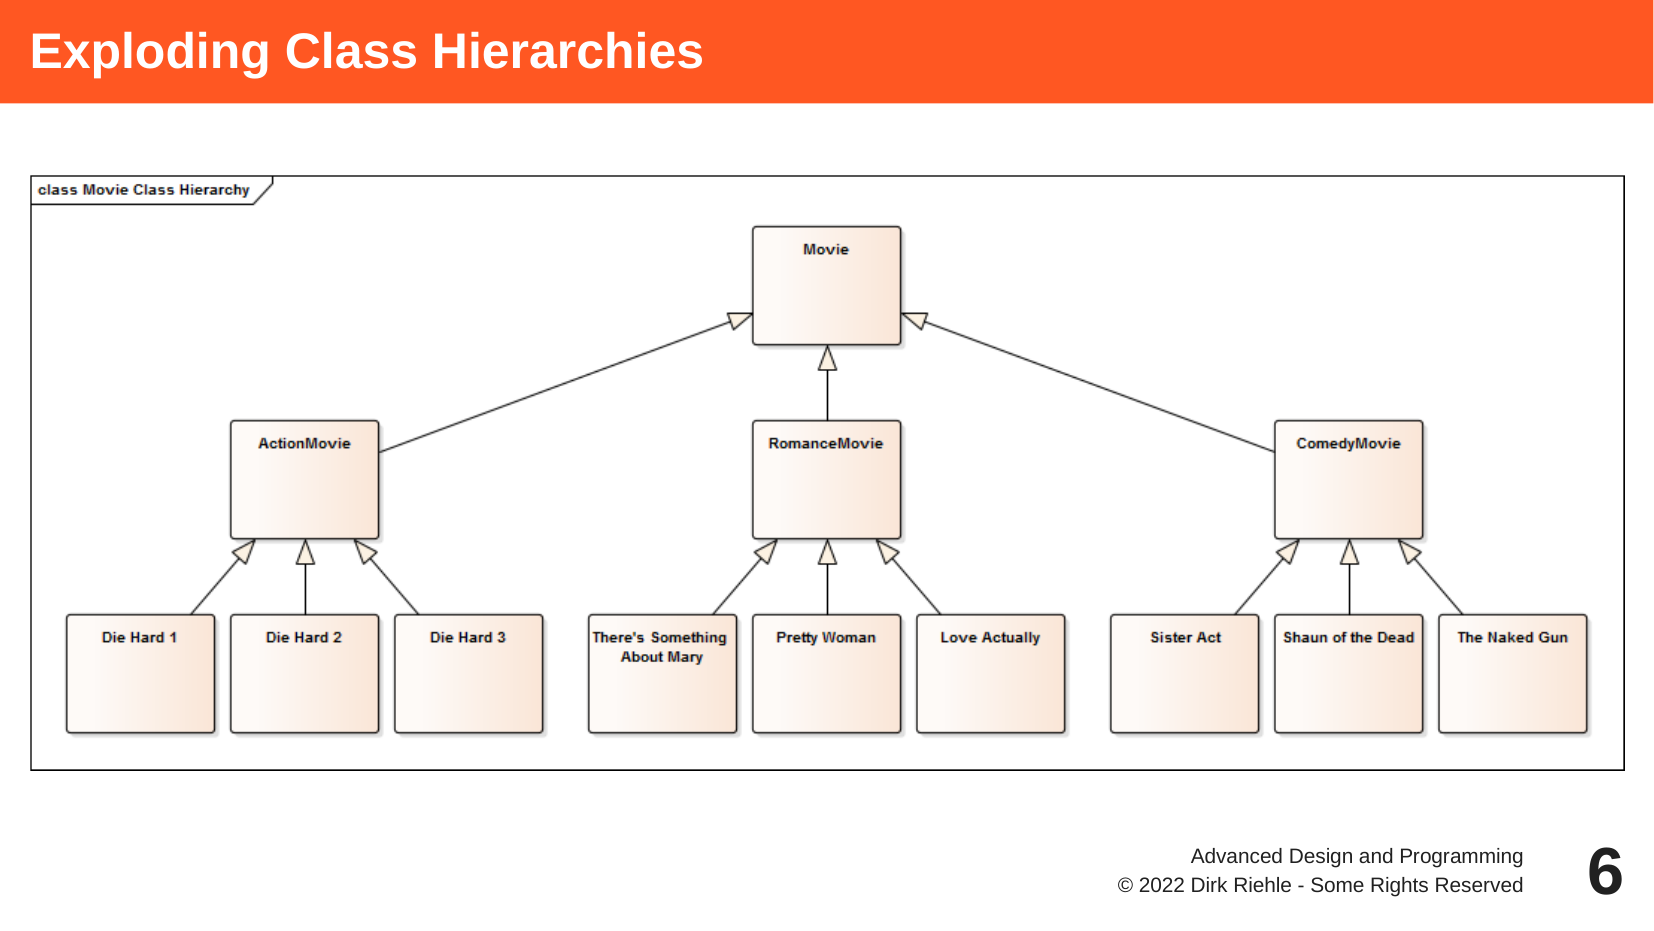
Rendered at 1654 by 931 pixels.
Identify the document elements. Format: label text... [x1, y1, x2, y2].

picture [29, 132, 1625, 812]
title Exploding Class Hierarchies [0, 0, 1654, 104]
